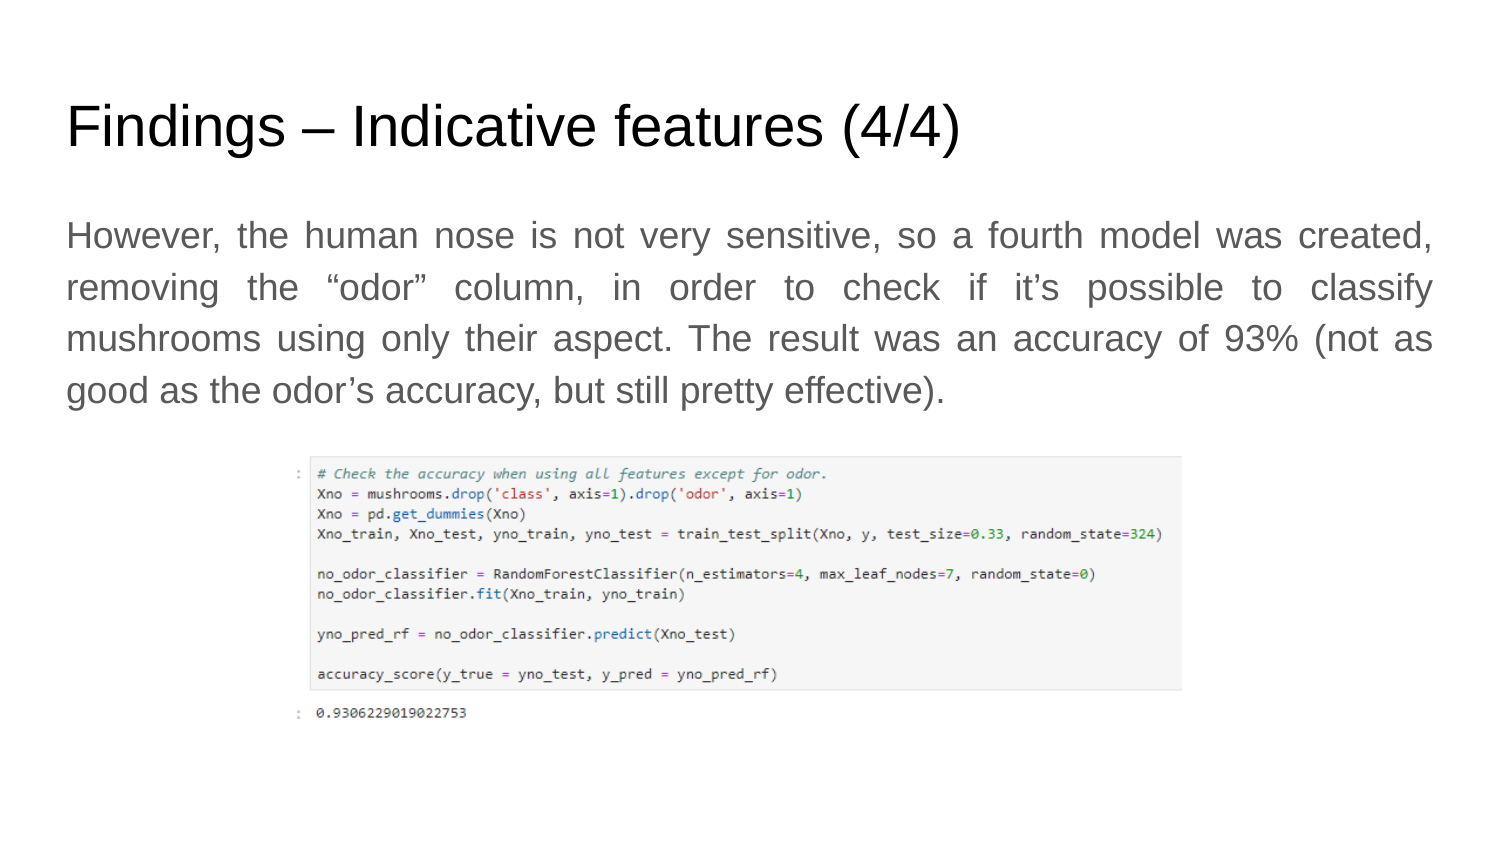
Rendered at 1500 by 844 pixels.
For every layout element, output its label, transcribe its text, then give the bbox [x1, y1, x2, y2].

list However, the human nose is not very sensitive, so a fourth model was created, removing the “odor” column, in order to check if it’s possible to classify mushrooms using only their aspect. The result was an accuracy of 93% (not as good as the odor’s accuracy, but still pretty effective). [51, 189, 1449, 750]
title Findings – Indicative features (4/4) [51, 72, 1449, 167]
picture [297, 448, 1182, 733]
